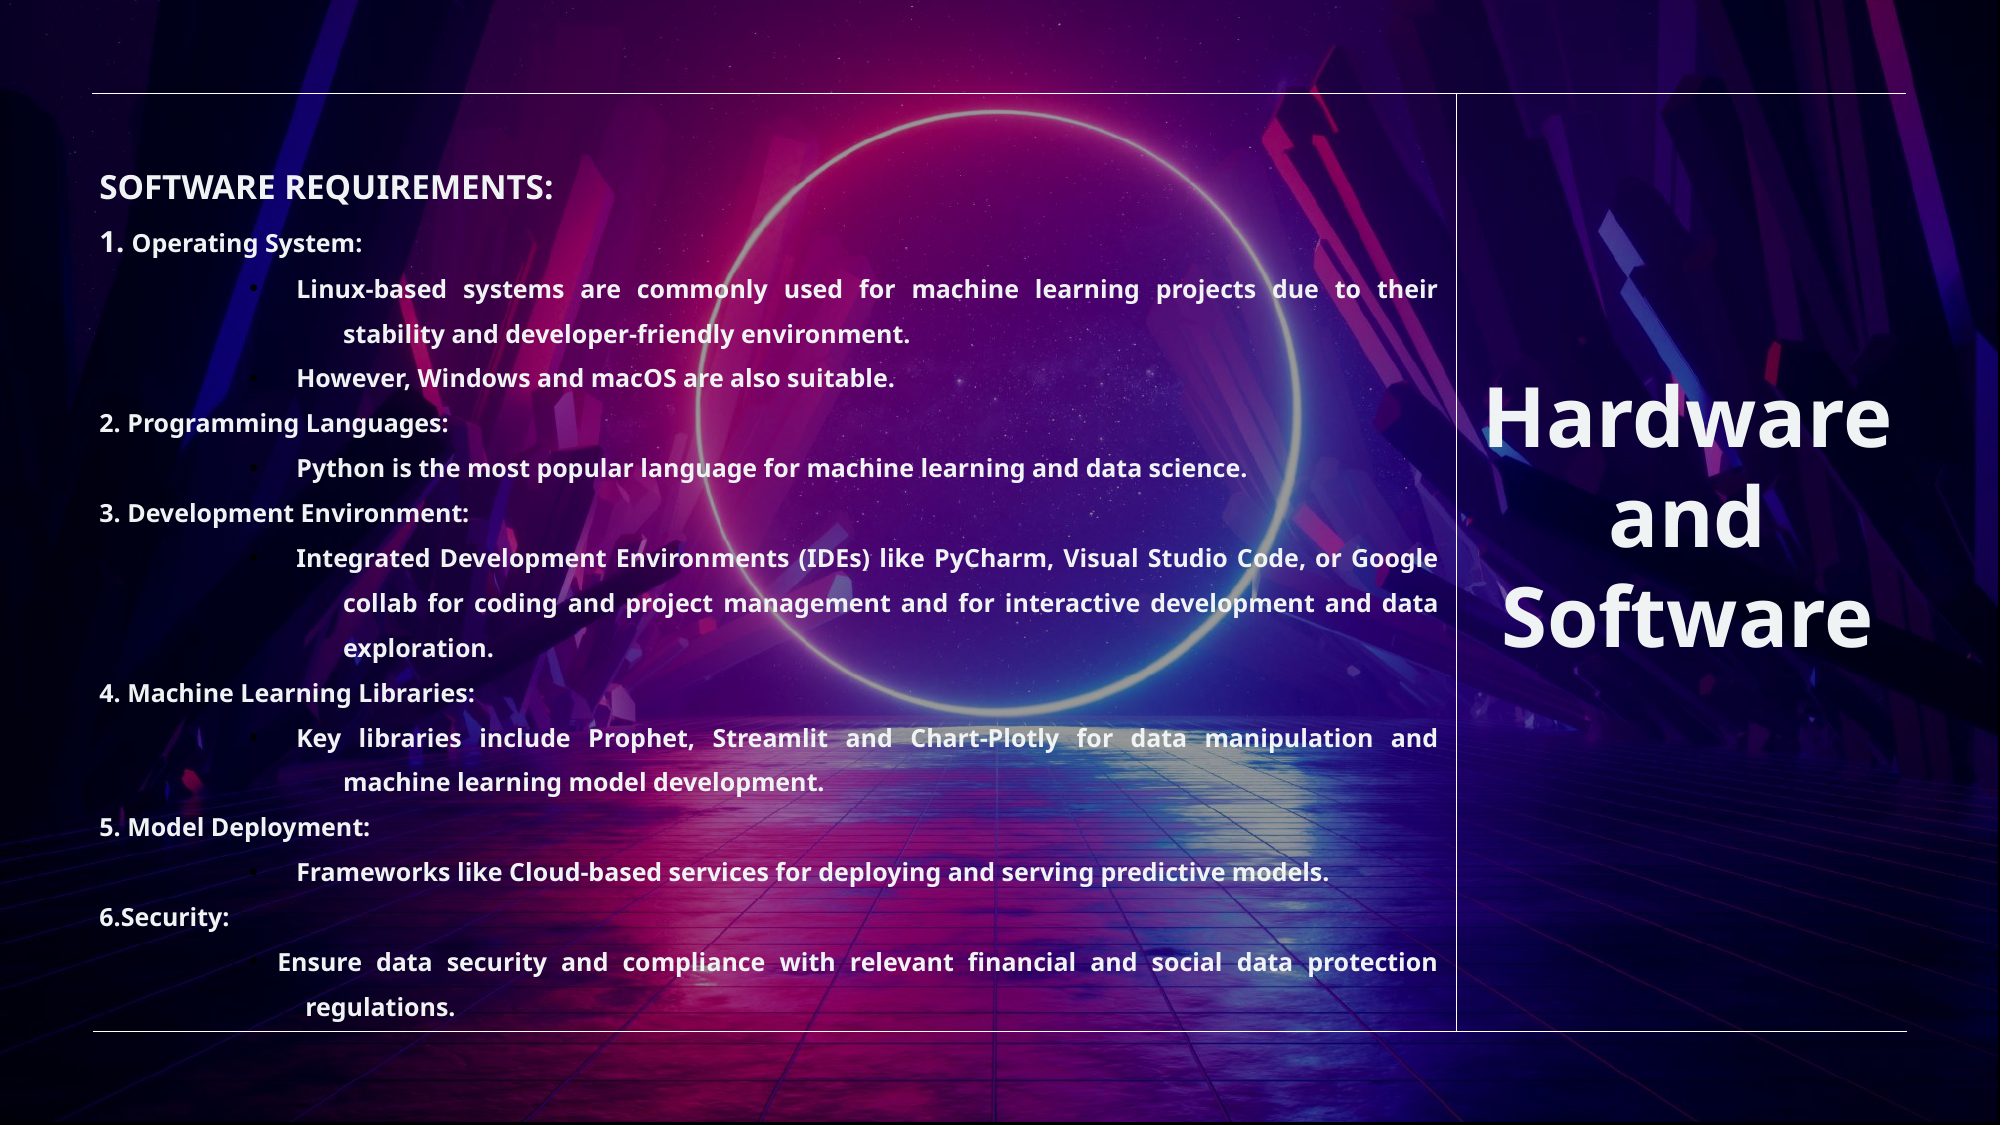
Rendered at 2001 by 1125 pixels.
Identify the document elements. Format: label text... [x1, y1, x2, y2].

text_box Hardware and Software [1458, 356, 1917, 675]
text_box [0, 0, 2000, 1125]
picture [0, 0, 1998, 1122]
text_box SOFTWARE REQUIREMENTS: 1. Operating System: Linux-based systems are commonly used for machine learning projects due to their stability and developer-friendly environment. However, Windows and macOS are also suitable. 2. Programming Languages: Python is the most popular language for machine learning and data science. 3. Development Environment: Integrated Development Environments (IDEs) like PyCharm, Visual Studio Code, or Google collab for coding and project management and for interactive development and data exploration. 4. Machine Learning Libraries: Key libraries include Prophet, Streamlit and Chart-Plotly for data manipulation and machine learning model development. 5. Model Deployment: Frameworks like Cloud-based services for deploying and serving predictive models. 6.Security: Ensure data security and compliance with relevant financial and social data protection regulations. [84, 138, 1456, 942]
